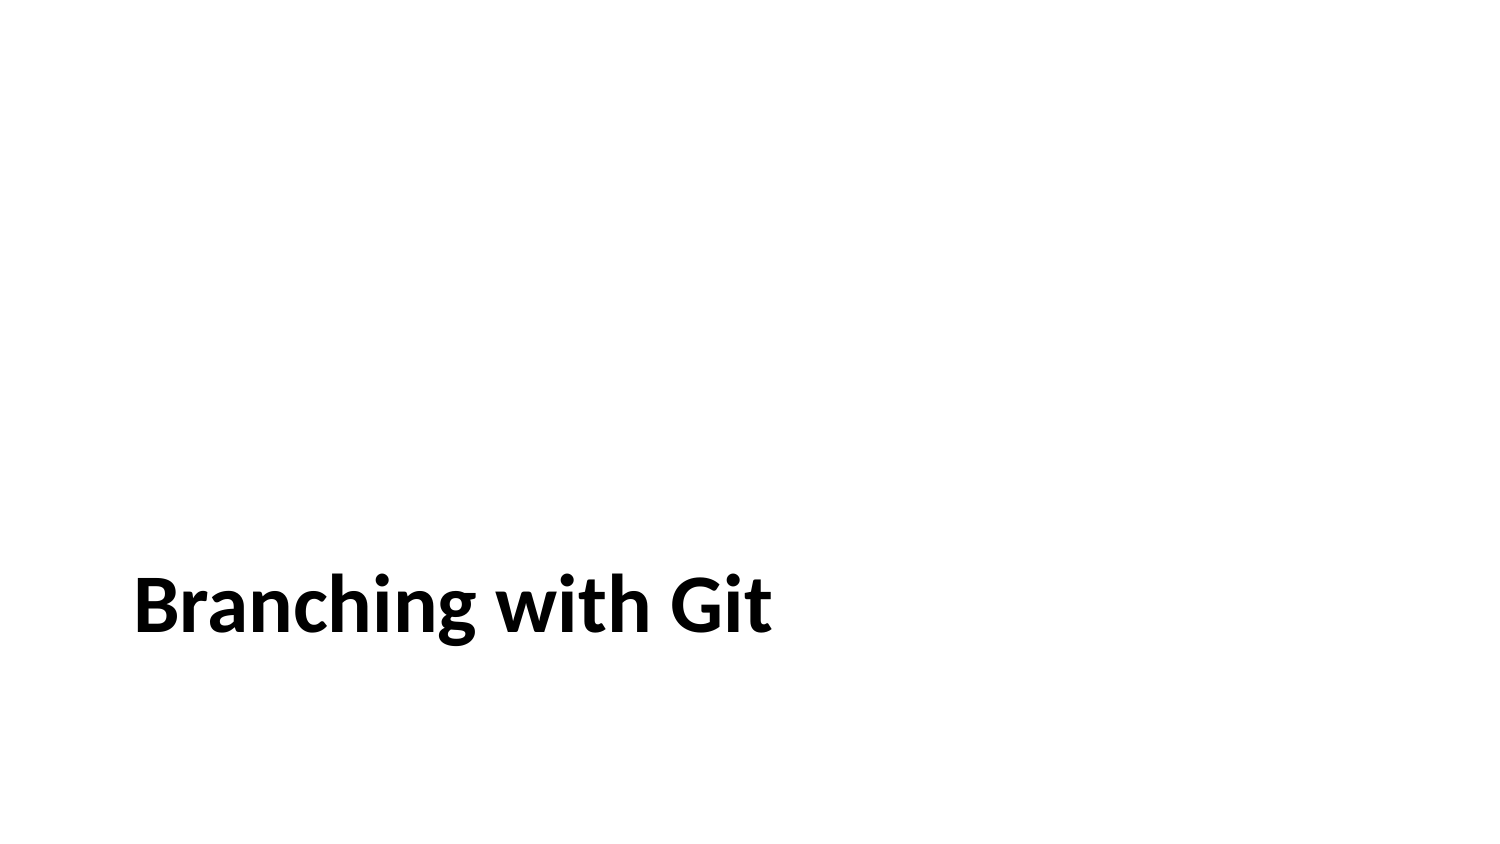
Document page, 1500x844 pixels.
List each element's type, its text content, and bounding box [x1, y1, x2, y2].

text_box Branching with Git [118, 542, 1394, 710]
